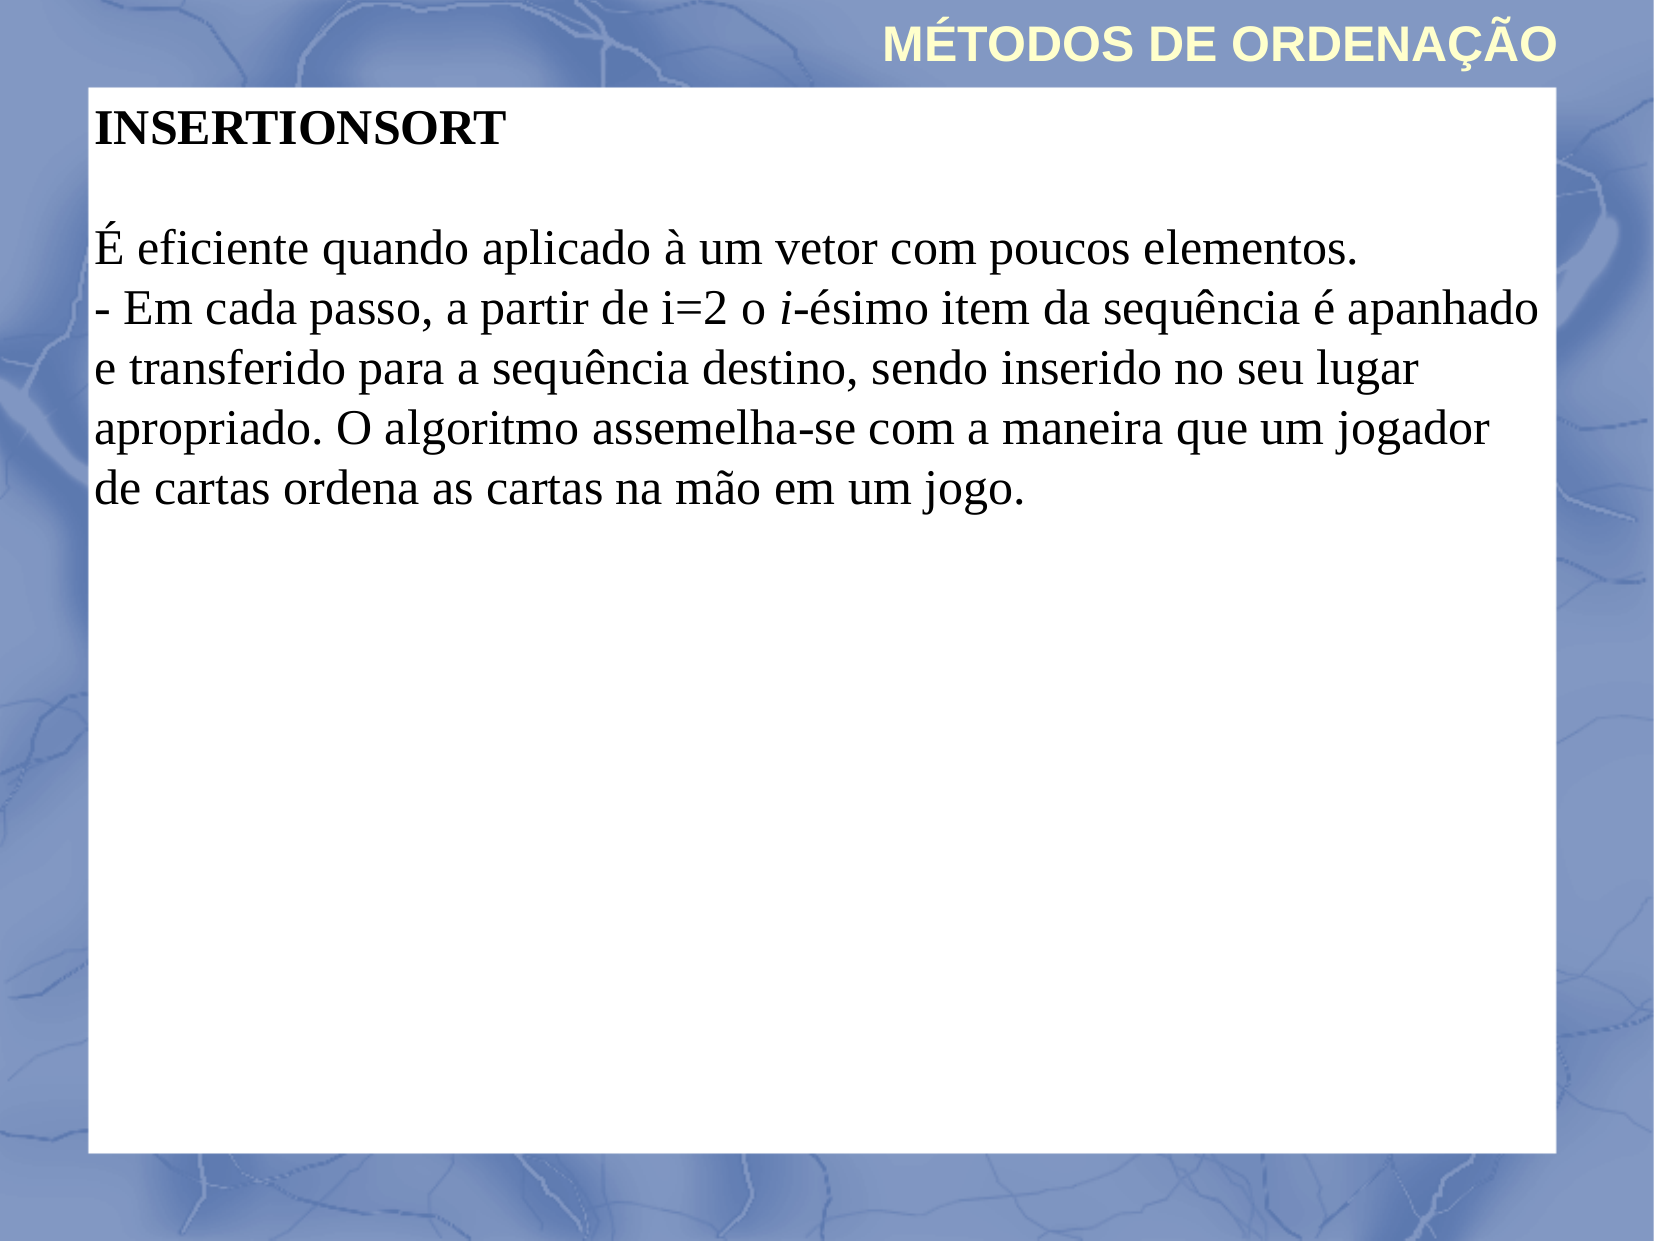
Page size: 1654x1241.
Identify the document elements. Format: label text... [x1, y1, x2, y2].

picture [0, 0, 1654, 1241]
text_box MÉTODOS DE ORDENAÇÃO [141, 0, 1559, 83]
text_box INSERTIONSORT É eficiente quando aplicado à um vetor com poucos elementos. - Em cada passo, a partir de i=2 o i-ésimo item da sequência é apanhado e transferido para a sequência destino, sendo inserido no seu lugar apropriado. O algoritmo assemelha-se com a maneira que um jogador de cartas ordena as cartas na mão em um jogo. [94, 94, 1548, 1146]
